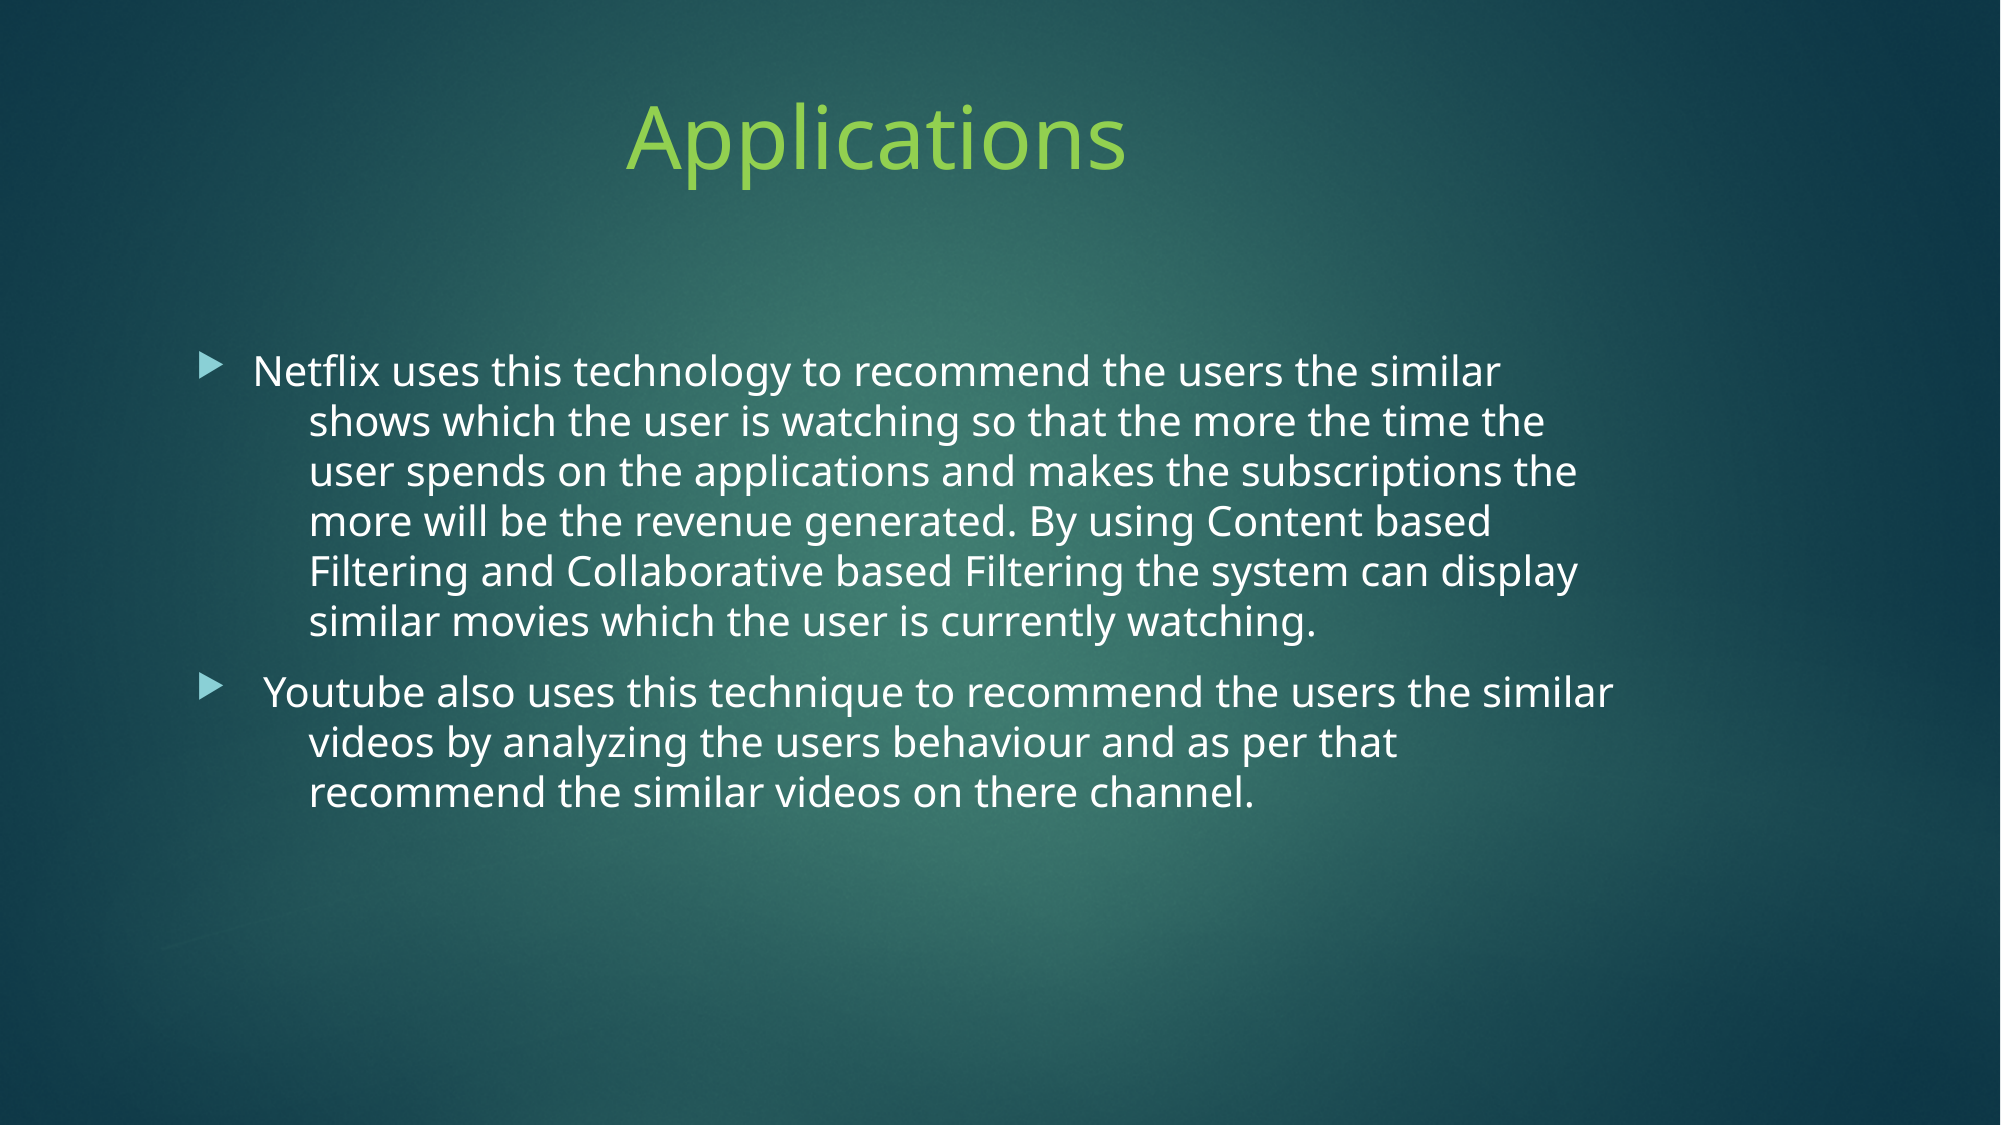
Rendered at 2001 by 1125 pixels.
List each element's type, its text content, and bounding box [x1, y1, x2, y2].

title Applications [106, 74, 1649, 305]
list Netflix uses this technology to recommend the users the similar shows which the user is watching so that the more the time the user spends on the applications and makes the subscriptions the more will be the revenue generated. By using Content based Filtering and Collaborative based Filtering the system can display similar movies which the user is currently watching. Youtube also uses this technique to recommend the users the similar videos by analyzing the users behaviour and as per that recommend the similar videos on there channel. [181, 336, 1649, 1026]
